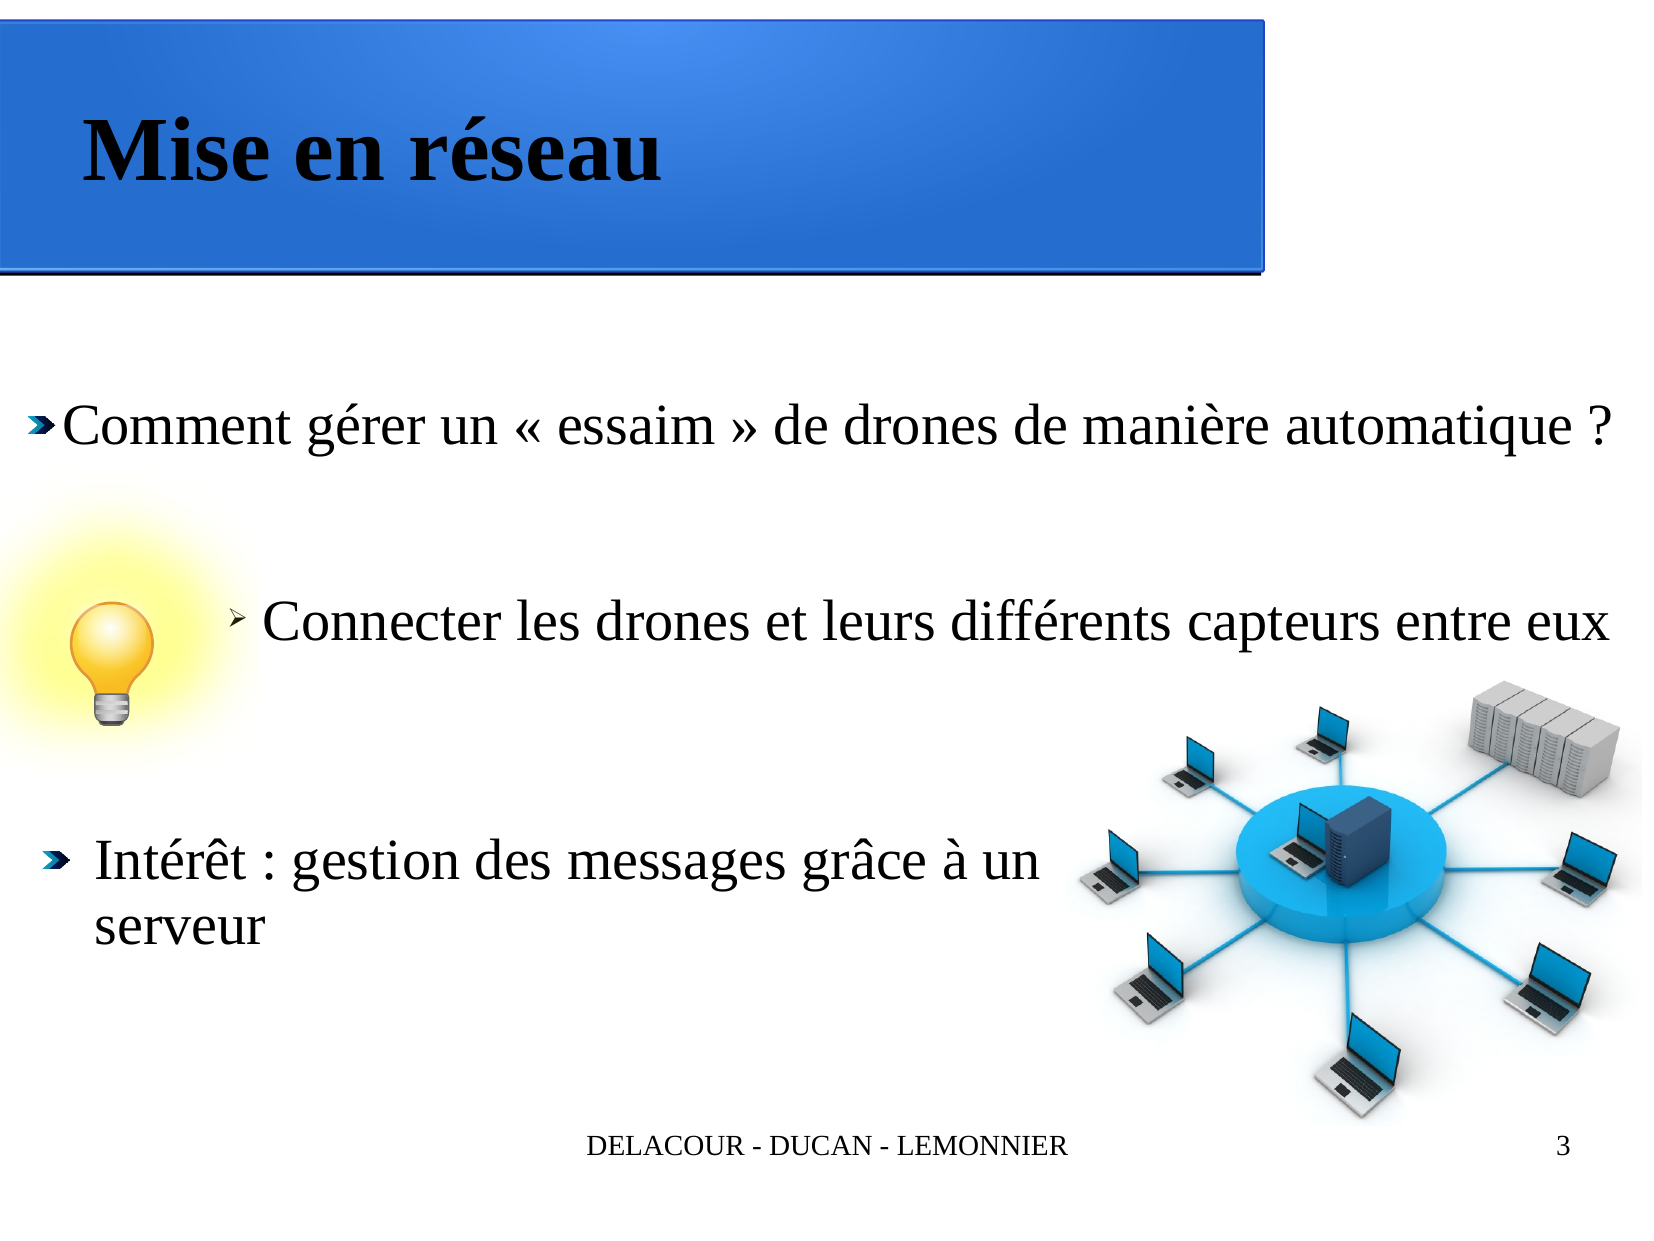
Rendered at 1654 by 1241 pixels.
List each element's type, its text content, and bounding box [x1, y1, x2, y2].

picture [0, 472, 260, 773]
picture [1062, 673, 1642, 1126]
list Intérêt : gestion des messages grâce à un serveur [23, 828, 1062, 1004]
text_box Comment gérer un « essaim » de drones de manière automatique ? [11, 385, 1630, 532]
text_box Connecter les drones et leurs différents capteurs entre eux [260, 581, 1627, 662]
title Mise en réseau [82, 47, 1235, 252]
